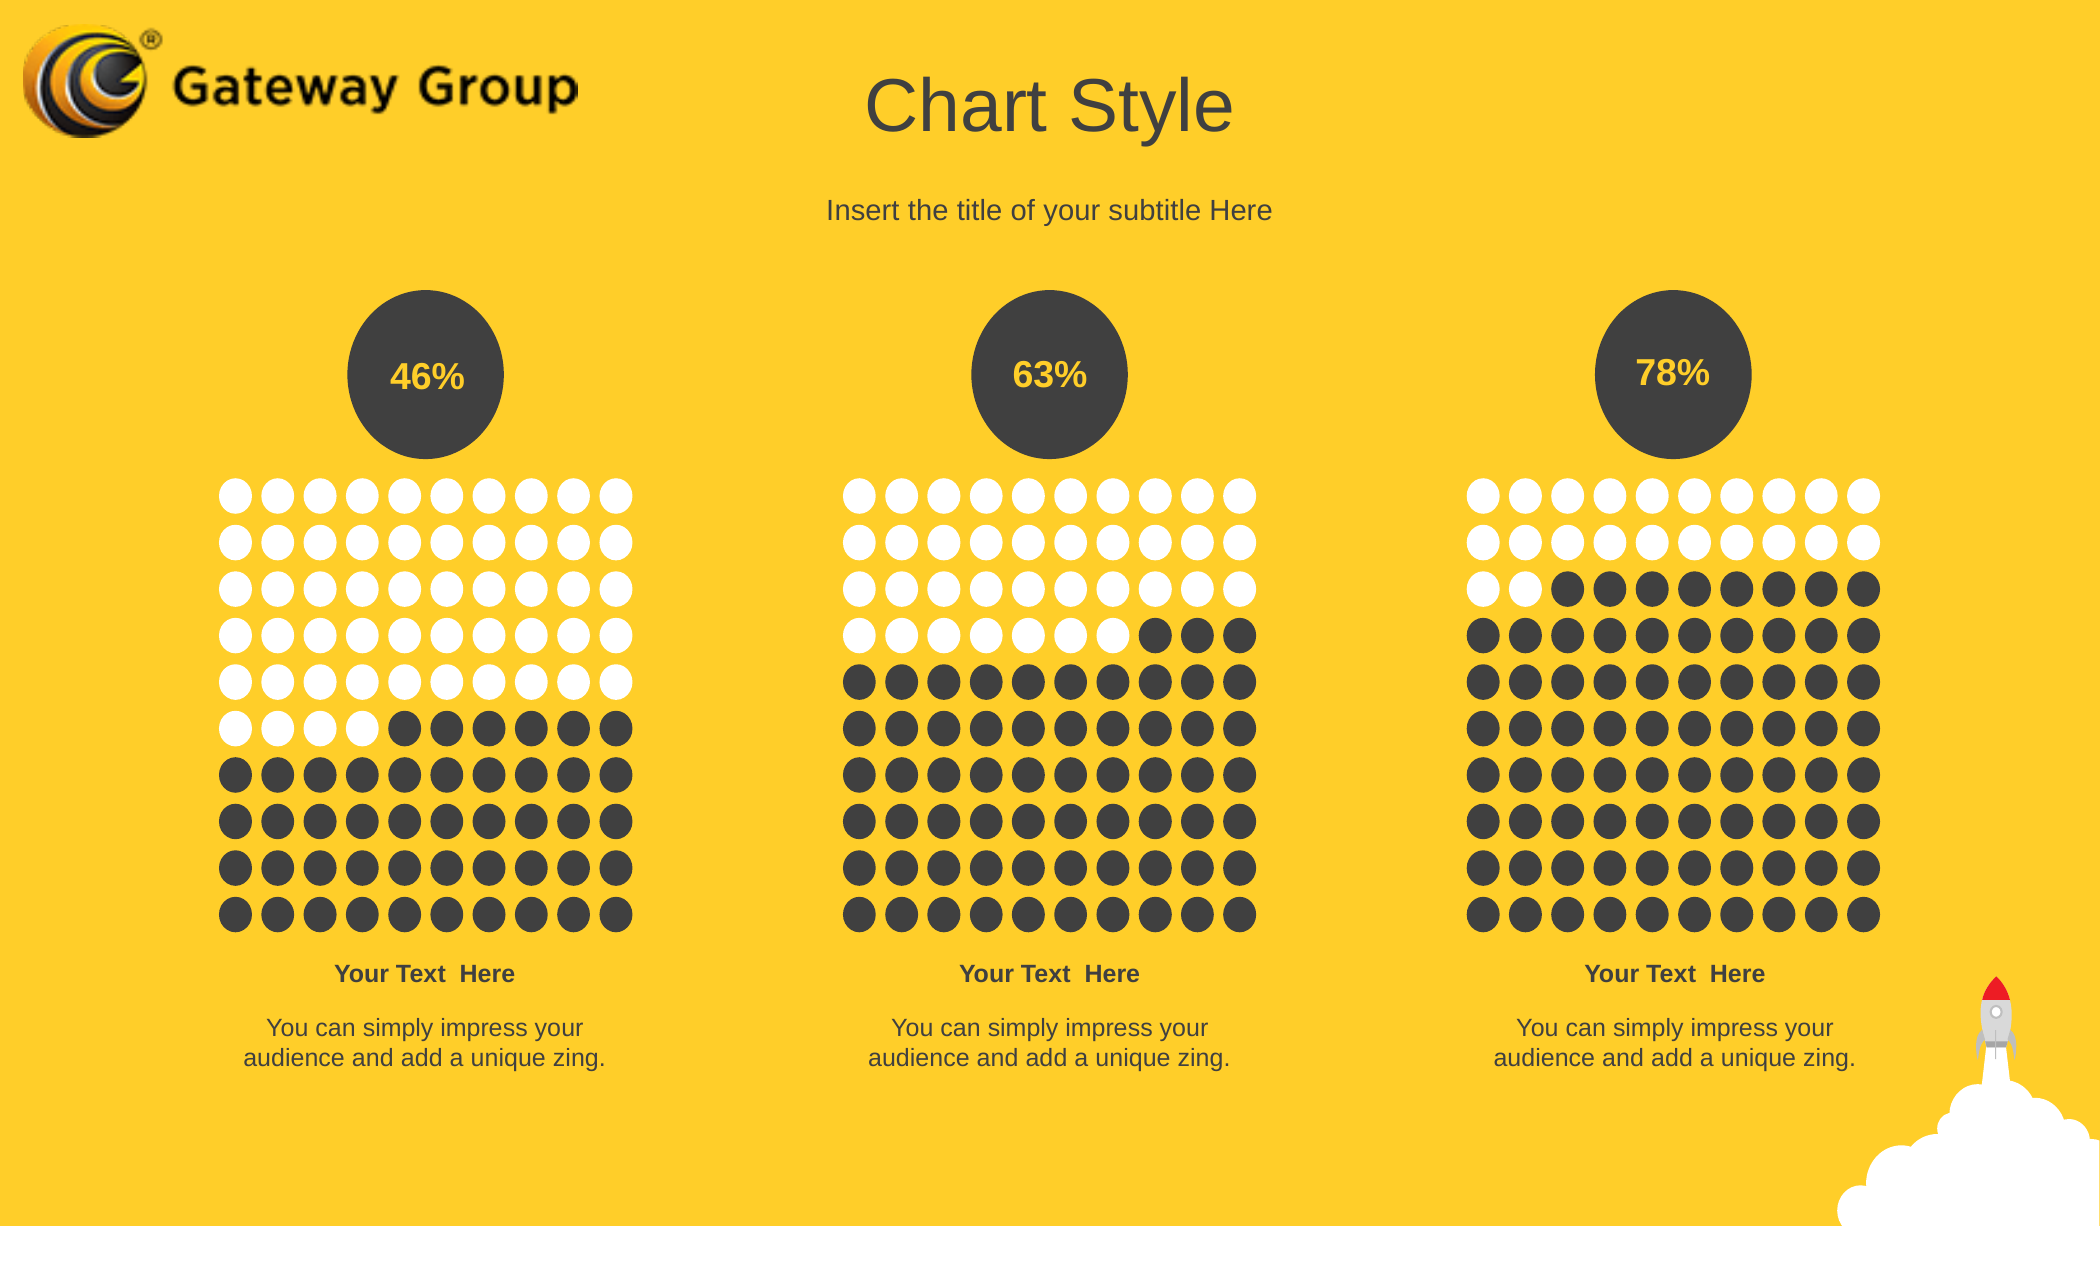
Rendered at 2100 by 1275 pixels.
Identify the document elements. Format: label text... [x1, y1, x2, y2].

text_box [1635, 850, 1669, 886]
text_box [1138, 896, 1172, 933]
text_box [927, 757, 961, 793]
text_box [472, 524, 506, 561]
text_box [1678, 478, 1712, 514]
text_box [472, 710, 506, 747]
text_box [1551, 757, 1585, 793]
text_box [1180, 524, 1214, 561]
text_box [303, 664, 337, 700]
text_box [1593, 617, 1627, 654]
text_box [472, 803, 506, 840]
text_box [218, 524, 252, 561]
text_box [842, 896, 876, 933]
text_box [977, 290, 1122, 342]
text_box [472, 757, 506, 793]
text_box [969, 896, 1003, 933]
text_box [1847, 478, 1881, 514]
text_box [1180, 571, 1214, 607]
text_box [1054, 571, 1088, 607]
text_box [345, 617, 379, 654]
text_box [969, 803, 1003, 840]
text_box [1762, 478, 1796, 514]
text_box [1223, 571, 1257, 607]
text_box [927, 803, 961, 840]
text_box [1593, 850, 1627, 886]
text_box Chart Style [0, 30, 2100, 172]
text_box [1096, 478, 1130, 514]
text_box [1720, 710, 1754, 747]
text_box [352, 405, 499, 460]
text_box [345, 896, 379, 933]
text_box [1223, 757, 1257, 793]
text_box [1138, 757, 1172, 793]
text_box [1635, 524, 1669, 561]
text_box [1011, 757, 1045, 793]
text_box 78% [1596, 340, 1749, 401]
text_box [1223, 524, 1257, 561]
text_box [1847, 710, 1881, 747]
text_box [1551, 524, 1585, 561]
text_box [969, 524, 1003, 561]
text_box [345, 524, 379, 561]
text_box Your Text Here [842, 950, 1258, 996]
text_box [345, 664, 379, 700]
picture [23, 24, 578, 138]
text_box [1223, 617, 1257, 654]
text_box [885, 617, 919, 654]
text_box [1593, 757, 1627, 793]
text_box [1054, 850, 1088, 886]
text_box [1138, 664, 1172, 700]
text_box [1011, 850, 1045, 886]
text_box [303, 850, 337, 886]
text_box [1601, 290, 1745, 340]
text_box [885, 524, 919, 561]
text_box [599, 571, 633, 607]
text_box [514, 757, 548, 793]
text_box You can simply impress your audience and add a unique zing. [842, 1004, 1258, 1079]
text_box [514, 571, 548, 607]
text_box [430, 896, 464, 933]
text_box [1011, 803, 1045, 840]
text_box [1847, 803, 1881, 840]
text_box [430, 850, 464, 886]
text_box [1551, 571, 1585, 607]
text_box [1508, 896, 1542, 933]
text_box [1593, 896, 1627, 933]
text_box [1762, 896, 1796, 933]
text_box [885, 850, 919, 886]
text_box [599, 803, 633, 840]
text_box [885, 664, 919, 700]
text_box [1054, 896, 1088, 933]
text_box [1096, 896, 1130, 933]
text_box [514, 896, 548, 933]
text_box [1138, 478, 1172, 514]
text_box [388, 710, 422, 747]
text_box [261, 617, 295, 654]
text_box [388, 803, 422, 840]
text_box [388, 478, 422, 514]
text_box [1096, 664, 1130, 700]
text_box [388, 664, 422, 700]
text_box [1223, 850, 1257, 886]
text_box [1054, 478, 1088, 514]
text_box [557, 803, 590, 840]
text_box [1720, 896, 1754, 933]
text_box [927, 524, 961, 561]
text_box [472, 571, 506, 607]
text_box [345, 571, 379, 607]
text_box [303, 478, 337, 514]
text_box [969, 757, 1003, 793]
text_box [927, 664, 961, 700]
text_box [1762, 757, 1796, 793]
text_box [1635, 710, 1669, 747]
text_box [1466, 803, 1500, 840]
text_box [261, 478, 295, 514]
text_box [1011, 524, 1045, 561]
text_box [430, 710, 464, 747]
text_box [514, 850, 548, 886]
text_box [1678, 664, 1712, 700]
text_box Your Text Here [217, 950, 633, 996]
text_box [347, 349, 351, 400]
text_box [1223, 803, 1257, 840]
text_box [514, 664, 548, 700]
text_box [927, 896, 961, 933]
text_box [1635, 757, 1669, 793]
text_box [345, 803, 379, 840]
text_box [261, 571, 295, 607]
text_box [1720, 850, 1754, 886]
text_box [472, 617, 506, 654]
text_box You can simply impress your audience and add a unique zing. [217, 1004, 633, 1079]
text_box Your Text Here [1467, 950, 1883, 996]
text_box [1720, 757, 1754, 793]
text_box [1054, 710, 1088, 747]
text_box [1762, 850, 1796, 886]
text_box [1551, 664, 1585, 700]
text_box [1138, 524, 1172, 561]
text_box [1096, 617, 1130, 654]
text_box [842, 478, 876, 514]
text_box [1466, 664, 1500, 700]
text_box [303, 617, 337, 654]
text_box [1508, 524, 1542, 561]
text_box [1678, 896, 1712, 933]
text_box [1508, 478, 1542, 514]
text_box [218, 803, 252, 840]
text_box [557, 757, 590, 793]
text_box [1720, 571, 1754, 607]
text_box [1678, 850, 1712, 886]
text_box [885, 803, 919, 840]
text_box [885, 896, 919, 933]
text_box [969, 850, 1003, 886]
text_box [218, 617, 252, 654]
text_box [1096, 710, 1130, 747]
text_box [1593, 478, 1627, 514]
text_box [430, 757, 464, 793]
text_box [1635, 478, 1669, 514]
text_box [969, 478, 1003, 514]
text_box [472, 850, 506, 886]
text_box [927, 617, 961, 654]
text_box [1804, 710, 1838, 747]
text_box [1138, 850, 1172, 886]
text_box [472, 478, 506, 514]
text_box [303, 896, 337, 933]
text_box 46% [351, 344, 504, 405]
text_box [514, 524, 548, 561]
text_box [303, 803, 337, 840]
text_box [261, 757, 295, 793]
text_box [1635, 803, 1669, 840]
text_box [975, 403, 1124, 460]
text_box [1466, 710, 1500, 747]
text_box [1635, 571, 1669, 607]
text_box 63% [973, 342, 1127, 403]
text_box [303, 757, 337, 793]
text_box [599, 896, 633, 933]
text_box [1804, 524, 1838, 561]
text_box [1678, 710, 1712, 747]
text_box [927, 571, 961, 607]
text_box [1804, 850, 1838, 886]
text_box [1593, 664, 1627, 700]
text_box [599, 524, 633, 561]
text_box [1466, 850, 1500, 886]
text_box [927, 850, 961, 886]
text_box [885, 478, 919, 514]
text_box [472, 664, 506, 700]
text_box [842, 524, 876, 561]
text_box [430, 524, 464, 561]
text_box [1804, 571, 1838, 607]
text_box [261, 850, 295, 886]
text_box [1508, 803, 1542, 840]
text_box [1011, 710, 1045, 747]
text_box [1593, 524, 1627, 561]
text_box [1678, 757, 1712, 793]
text_box [1598, 401, 1748, 460]
text_box [218, 478, 252, 514]
text_box [969, 710, 1003, 747]
text_box [430, 664, 464, 700]
text_box [1138, 571, 1172, 607]
text_box [969, 617, 1003, 654]
text_box [842, 617, 876, 654]
text_box [1720, 664, 1754, 700]
text_box [261, 710, 295, 747]
text_box [1011, 478, 1045, 514]
text_box [1678, 571, 1712, 607]
text_box [1678, 617, 1712, 654]
text_box [472, 896, 506, 933]
text_box [1096, 524, 1130, 561]
text_box [1011, 617, 1045, 654]
text_box [1054, 803, 1088, 840]
text_box [1223, 478, 1257, 514]
text_box [1847, 571, 1881, 607]
text_box [557, 478, 590, 514]
text_box [557, 524, 590, 561]
text_box [842, 803, 876, 840]
text_box [1096, 571, 1130, 607]
text_box [969, 571, 1003, 607]
text_box [514, 478, 548, 514]
text_box [969, 664, 1003, 700]
text_box [430, 803, 464, 840]
text_box [842, 571, 876, 607]
text_box [885, 757, 919, 793]
text_box [218, 664, 252, 700]
text_box [1720, 803, 1754, 840]
text_box [388, 757, 422, 793]
text_box [1466, 571, 1500, 607]
text_box [303, 524, 337, 561]
text_box [1138, 803, 1172, 840]
text_box [842, 664, 876, 700]
text_box [1096, 850, 1130, 886]
text_box [842, 757, 876, 793]
text_box [218, 850, 252, 886]
text_box [1180, 803, 1214, 840]
text_box [1762, 803, 1796, 840]
text_box [345, 757, 379, 793]
text_box [1804, 896, 1838, 933]
text_box [1508, 571, 1542, 607]
text_box [1180, 710, 1214, 747]
text_box [352, 290, 499, 344]
text_box [927, 478, 961, 514]
text_box [1720, 524, 1754, 561]
text_box [1466, 896, 1500, 933]
text_box [1466, 478, 1500, 514]
text_box [1011, 664, 1045, 700]
text_box [1804, 478, 1838, 514]
text_box [557, 664, 590, 700]
text_box [1508, 664, 1542, 700]
text_box [430, 571, 464, 607]
text_box [1096, 803, 1130, 840]
text_box [1138, 710, 1172, 747]
text_box [1180, 757, 1214, 793]
text_box [1720, 617, 1754, 654]
text_box [1593, 571, 1627, 607]
text_box [430, 478, 464, 514]
text_box [1804, 757, 1838, 793]
text_box [388, 571, 422, 607]
text_box [388, 617, 422, 654]
text_box [1804, 803, 1838, 840]
text_box [1762, 524, 1796, 561]
text_box [1551, 617, 1585, 654]
text_box [557, 896, 590, 933]
text_box [1551, 710, 1585, 747]
text_box [1762, 710, 1796, 747]
text_box [599, 617, 633, 654]
text_box [599, 664, 633, 700]
text_box [1635, 664, 1669, 700]
text_box [1138, 617, 1172, 654]
text_box [1720, 478, 1754, 514]
text_box [885, 571, 919, 607]
text_box [218, 571, 252, 607]
text_box [1551, 896, 1585, 933]
text_box [388, 896, 422, 933]
text_box [1847, 664, 1881, 700]
text_box [1804, 664, 1838, 700]
text_box [1762, 571, 1796, 607]
text_box [557, 710, 590, 747]
text_box [1054, 524, 1088, 561]
text_box [1551, 478, 1585, 514]
text_box [842, 710, 876, 747]
text_box [218, 757, 252, 793]
text_box [1762, 664, 1796, 700]
text_box [599, 710, 633, 747]
text_box [1847, 896, 1881, 933]
text_box [599, 850, 633, 886]
text_box [1804, 617, 1838, 654]
text_box [345, 850, 379, 886]
text_box [1635, 896, 1669, 933]
text_box [1678, 524, 1712, 561]
text_box [1551, 850, 1585, 886]
text_box You can simply impress your audience and add a unique zing. [1467, 1004, 1883, 1079]
text_box [1223, 710, 1257, 747]
text_box [1011, 571, 1045, 607]
text_box [388, 850, 422, 886]
text_box [1508, 710, 1542, 747]
text_box [1635, 617, 1669, 654]
text_box [1096, 757, 1130, 793]
text_box [557, 850, 590, 886]
text_box [1466, 617, 1500, 654]
text_box [1054, 617, 1088, 654]
text_box [514, 617, 548, 654]
text_box [1508, 757, 1542, 793]
text_box [842, 850, 876, 886]
text_box [1466, 757, 1500, 793]
text_box [1180, 478, 1214, 514]
text_box [927, 710, 961, 747]
text_box [1551, 803, 1585, 840]
text_box [557, 571, 590, 607]
text_box [599, 478, 633, 514]
text_box [1054, 757, 1088, 793]
text_box [1847, 850, 1881, 886]
text_box [1847, 757, 1881, 793]
text_box [261, 664, 295, 700]
text_box [1508, 850, 1542, 886]
text_box [1762, 617, 1796, 654]
text_box [514, 710, 548, 747]
text_box [303, 710, 337, 747]
text_box [430, 617, 464, 654]
text_box [1180, 850, 1214, 886]
text_box [1180, 664, 1214, 700]
text_box [1847, 617, 1881, 654]
text_box [1054, 664, 1088, 700]
text_box [1508, 617, 1542, 654]
text_box [1223, 664, 1257, 700]
text_box [1593, 710, 1627, 747]
text_box [345, 710, 379, 747]
text_box [388, 524, 422, 561]
text_box [1180, 617, 1214, 654]
text_box [261, 524, 295, 561]
text_box [557, 617, 590, 654]
text_box [218, 896, 252, 933]
text_box [1466, 524, 1500, 561]
text_box [303, 571, 337, 607]
text_box [261, 803, 295, 840]
text_box [1678, 803, 1712, 840]
text_box [599, 757, 633, 793]
text_box [261, 896, 295, 933]
text_box [1847, 524, 1881, 561]
text_box [345, 478, 379, 514]
text_box Insert the title of your subtitle Here [0, 172, 2100, 245]
text_box [1593, 803, 1627, 840]
text_box [1223, 896, 1257, 933]
text_box [514, 803, 548, 840]
text_box [1011, 896, 1045, 933]
text_box [218, 710, 252, 747]
text_box [885, 710, 919, 747]
text_box [1180, 896, 1214, 933]
